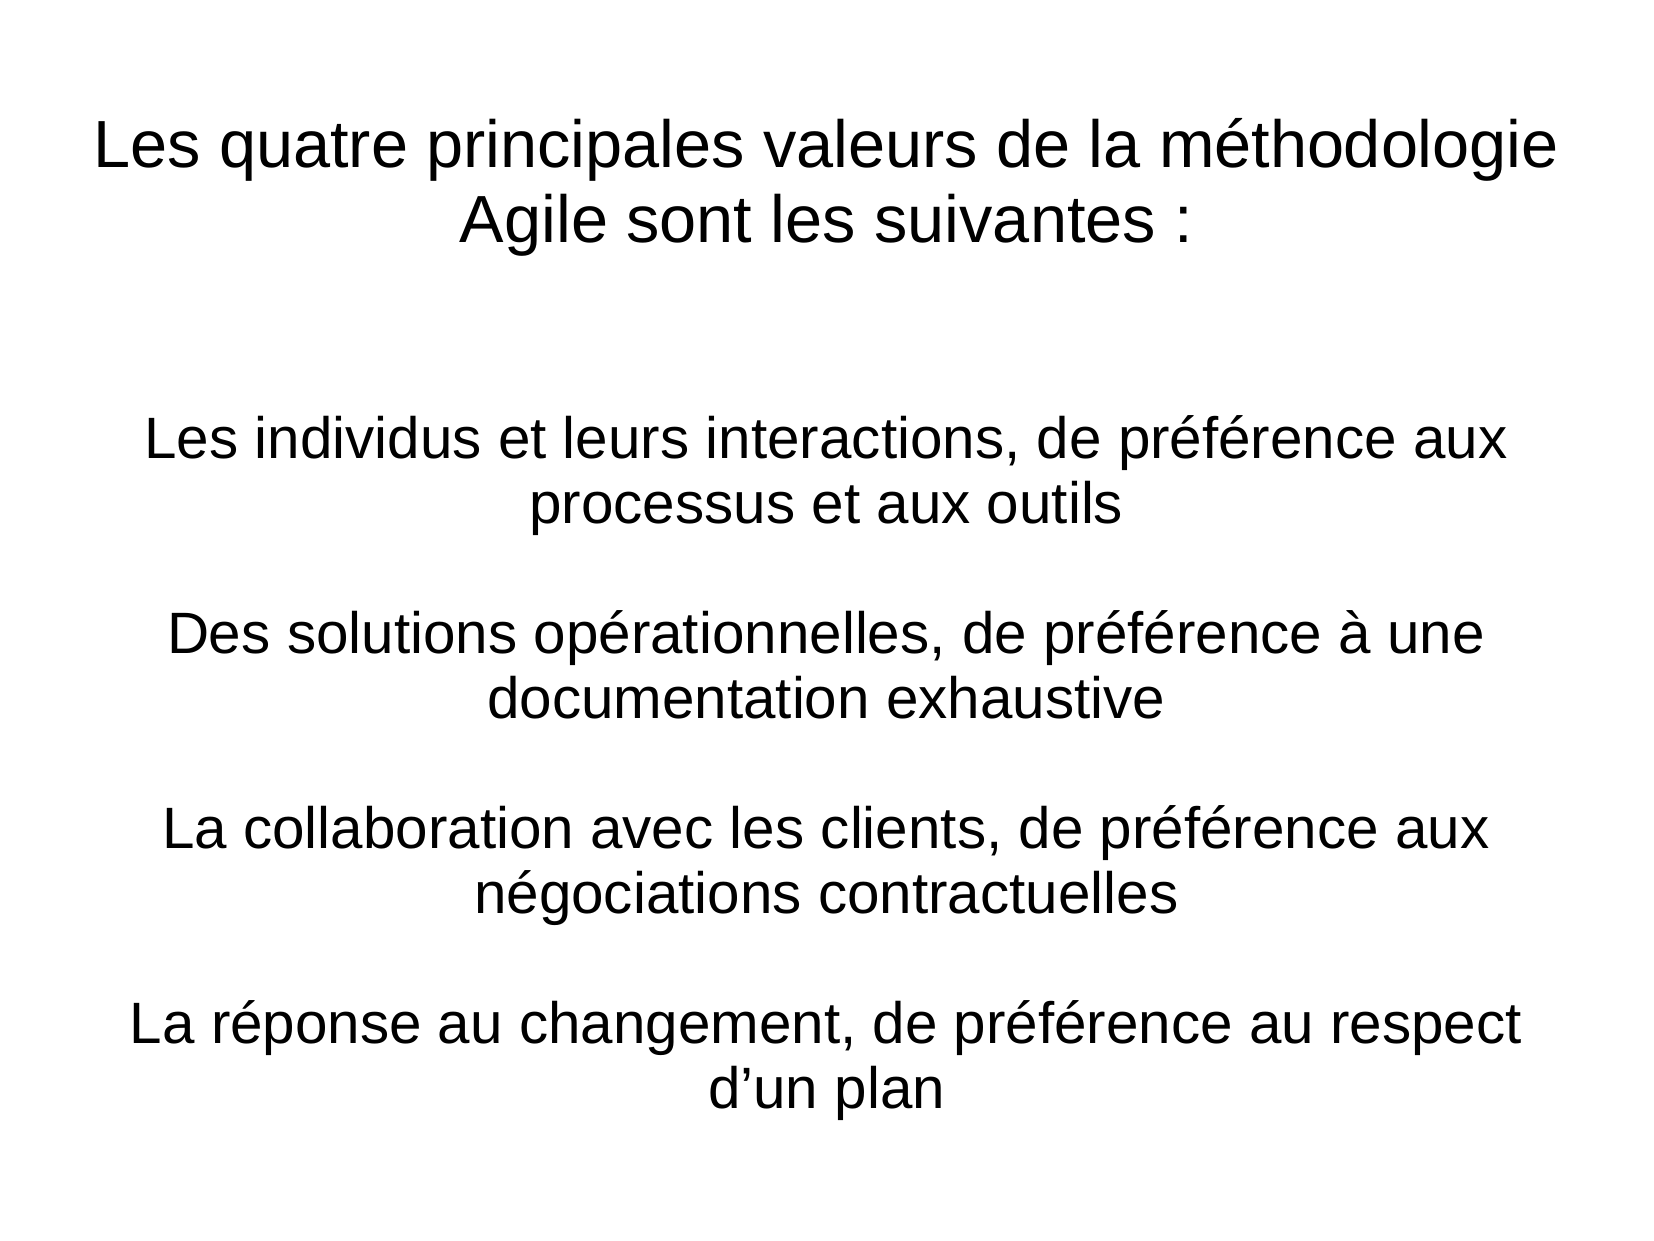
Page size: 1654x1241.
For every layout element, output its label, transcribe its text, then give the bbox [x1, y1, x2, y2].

subtitle Les quatre principales valeurs de la méthodologie Agile sont les suivantes : Les individus et leurs interactions, de préférence aux processus et aux outils Des solutions opérationnelles, de préférence à une documentation exhaustive La collaboration avec les clients, de préférence aux négociations contractuelles La réponse au changement, de préférence au respect d’un plan [82, 47, 1571, 1182]
